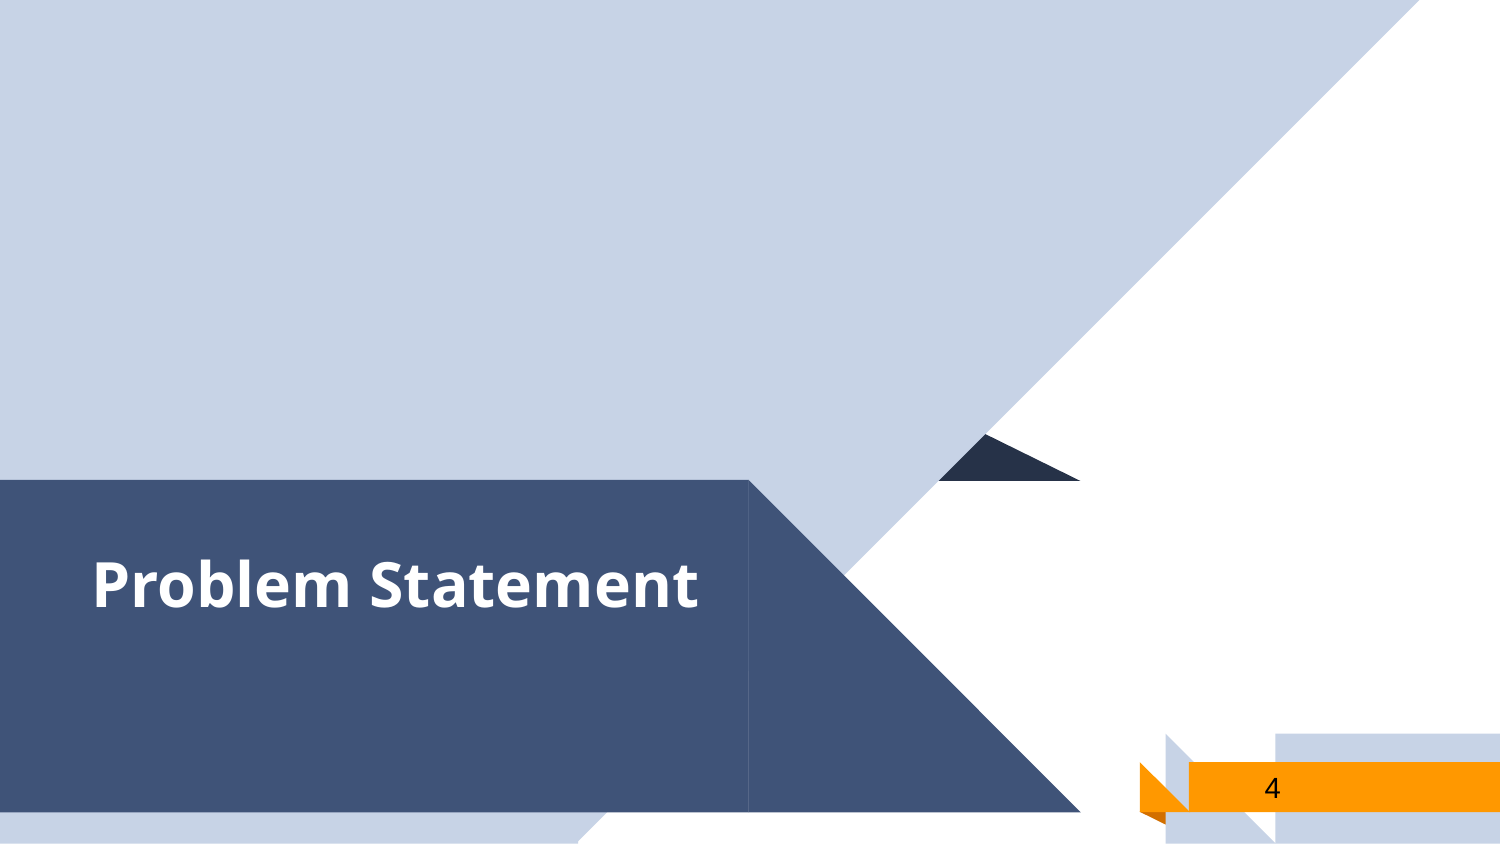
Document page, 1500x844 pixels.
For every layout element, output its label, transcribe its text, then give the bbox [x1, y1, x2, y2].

slide_number <number> [1249, 760, 1494, 813]
title Problem Statement [76, 525, 748, 635]
